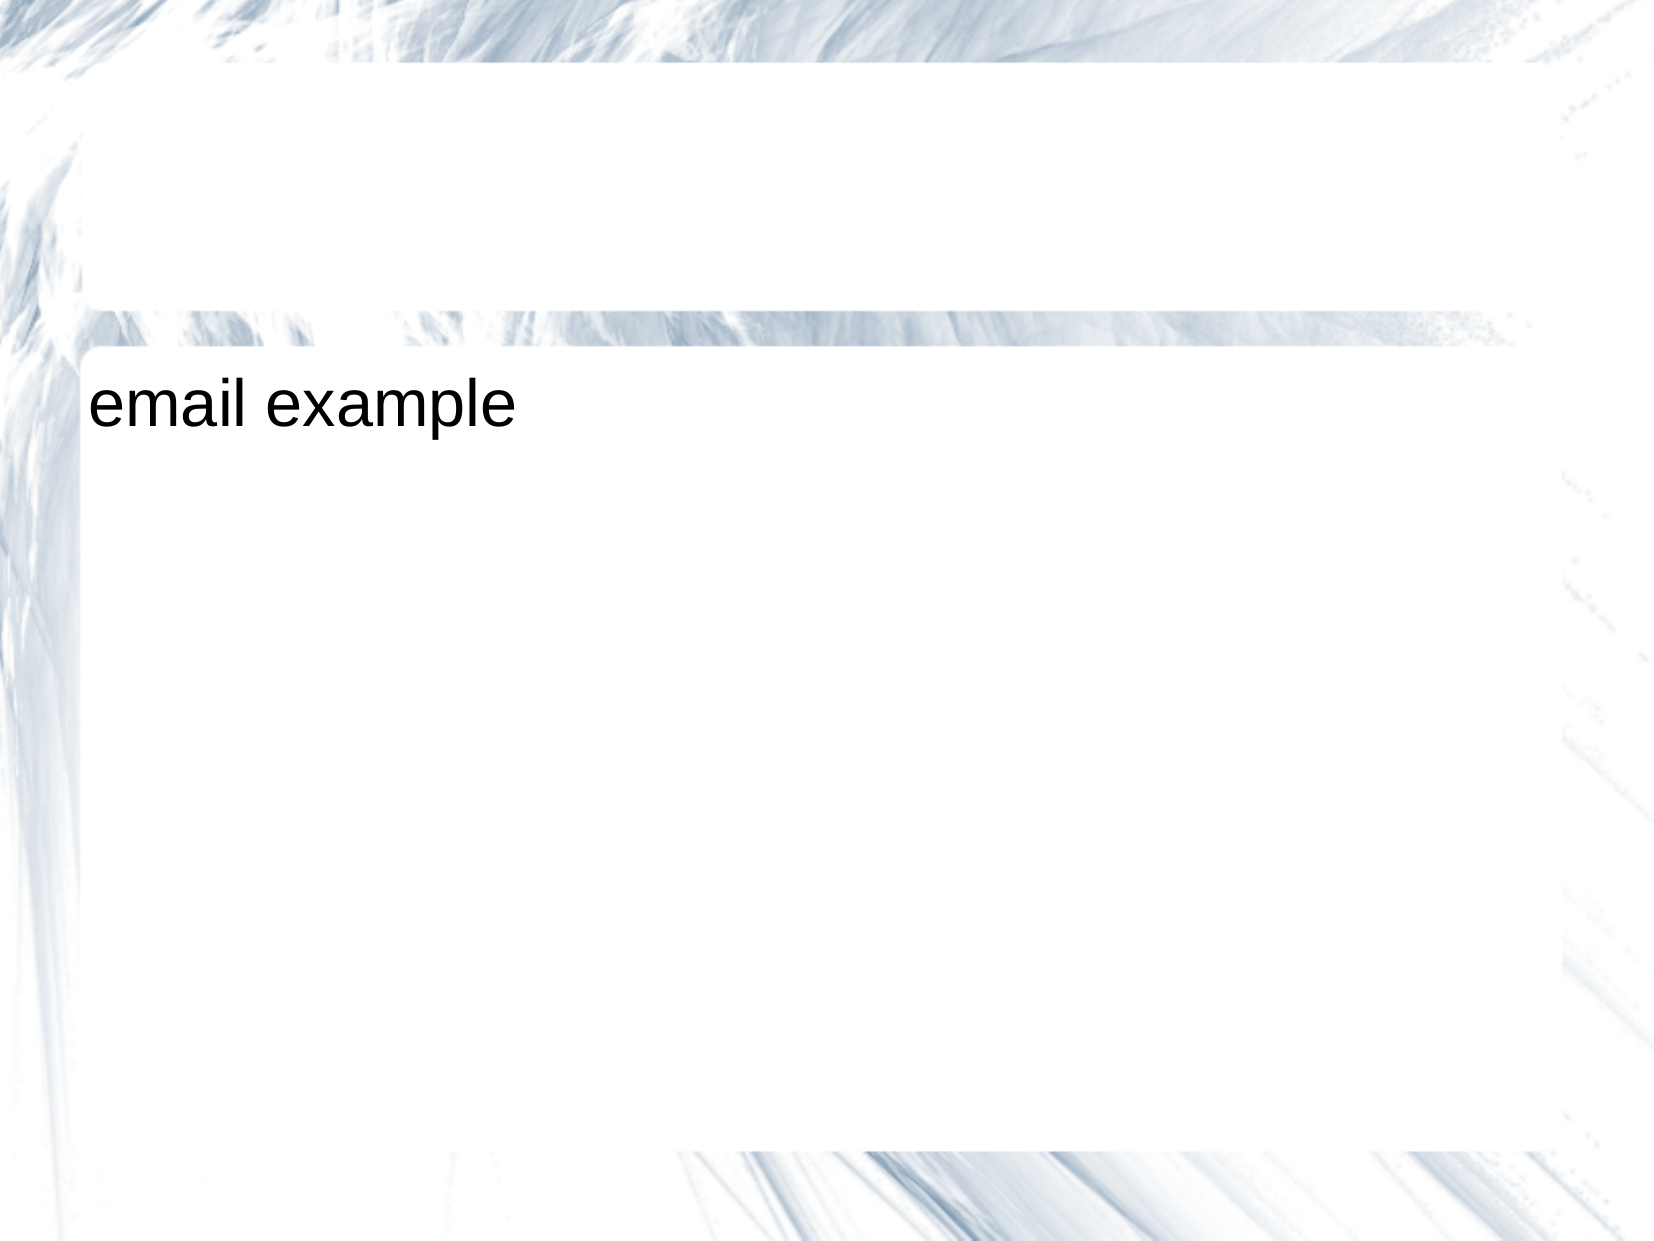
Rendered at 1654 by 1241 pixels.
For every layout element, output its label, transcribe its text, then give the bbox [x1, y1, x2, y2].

list email example [88, 366, 1536, 1086]
picture [0, 0, 1654, 1241]
